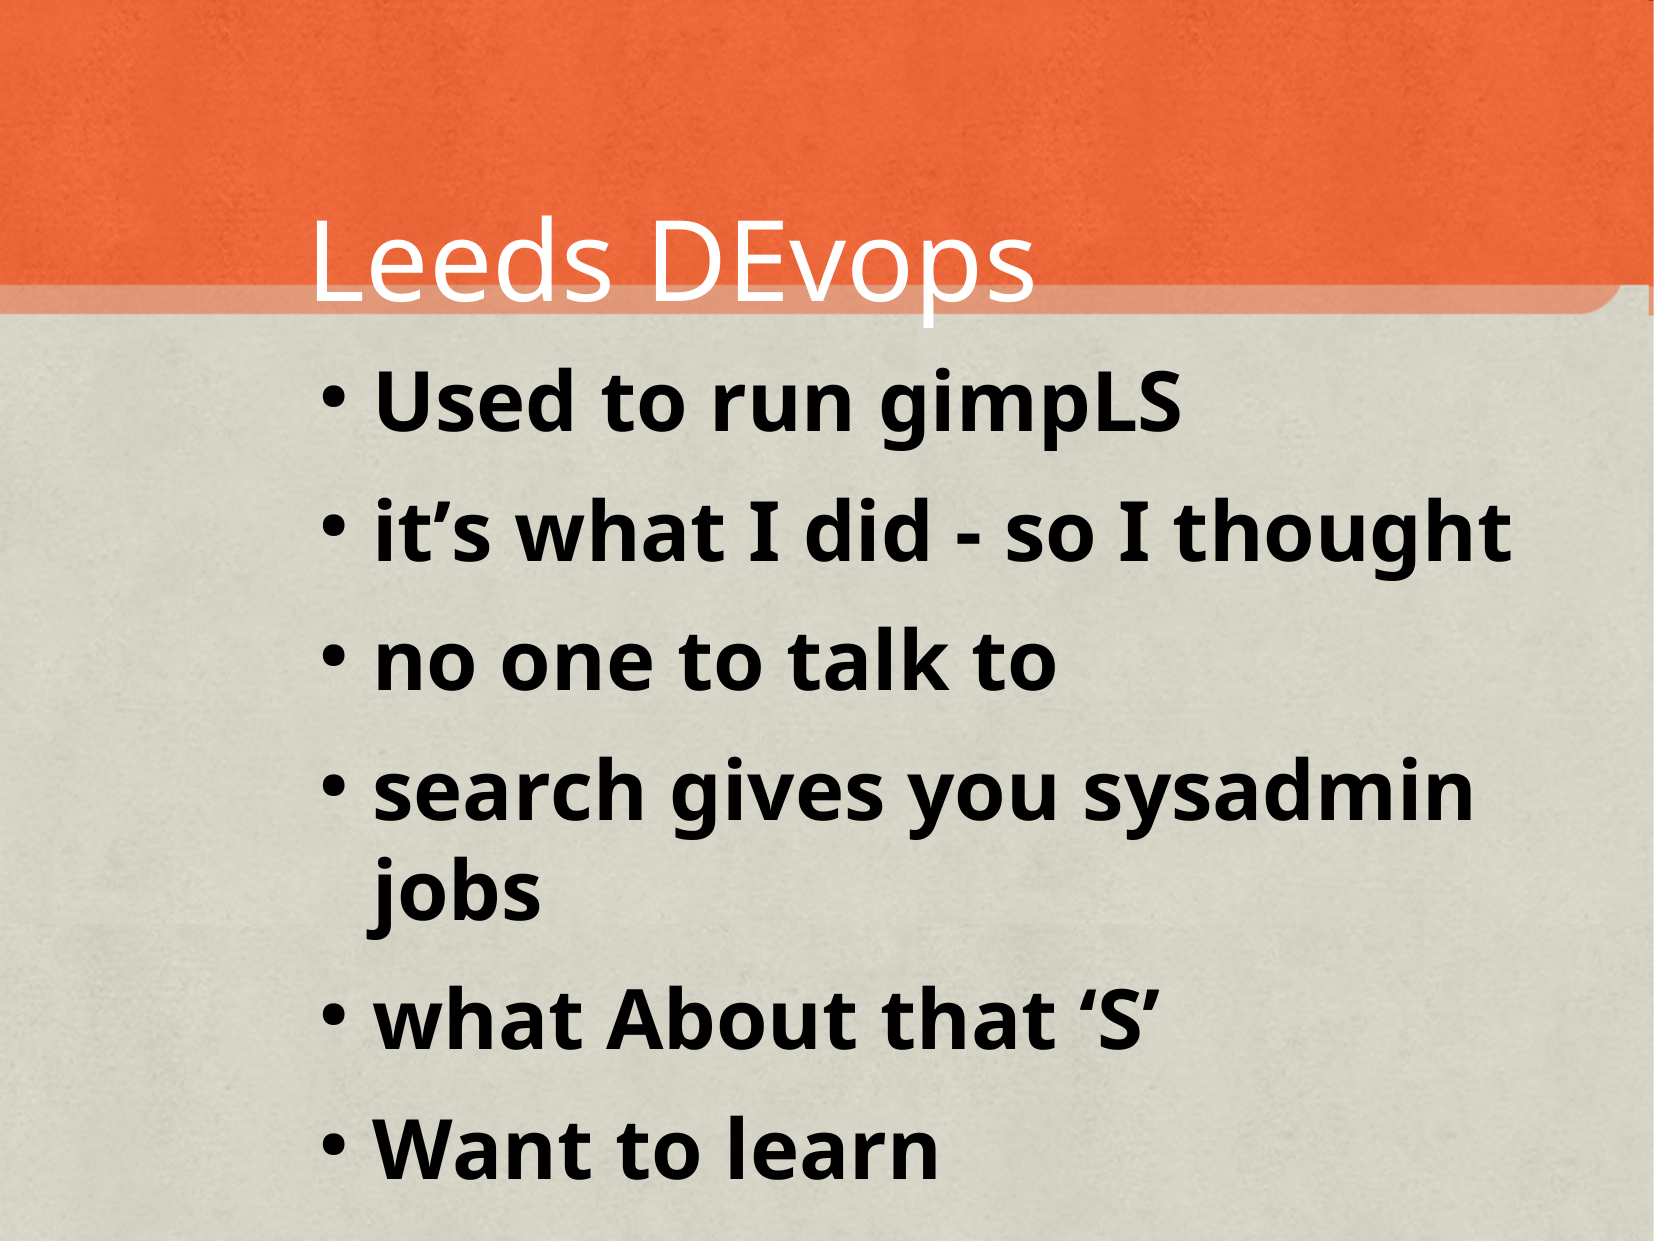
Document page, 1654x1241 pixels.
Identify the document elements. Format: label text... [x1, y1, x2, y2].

title Leeds DEvops [306, 189, 1654, 317]
picture [0, 0, 1654, 1241]
list Used to run gimpLS it’s what I did - so I thought no one to talk to search gives you sysadmin jobs what About that ‘S’ Want to learn [301, 348, 1588, 1241]
